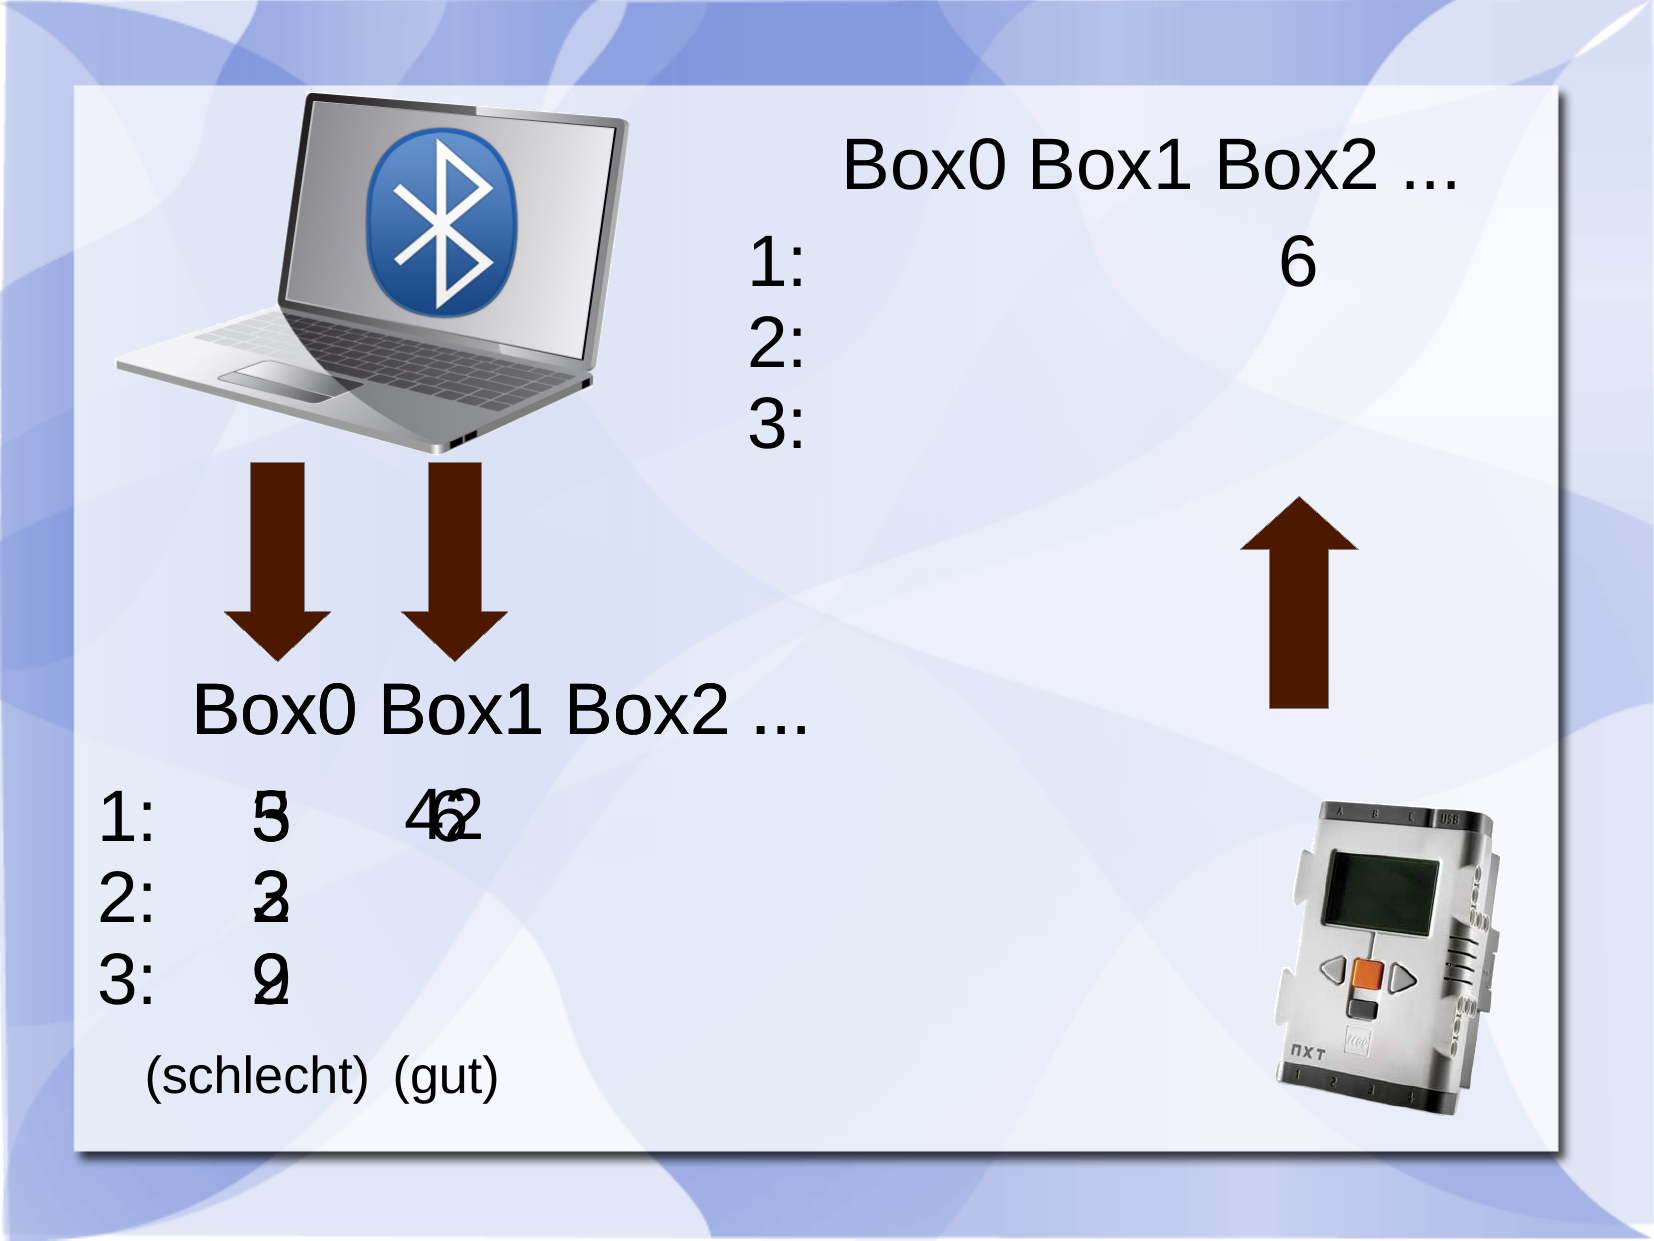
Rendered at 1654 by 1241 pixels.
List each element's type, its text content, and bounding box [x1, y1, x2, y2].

text_box 42 [389, 765, 520, 863]
text_box Box0 Box1 Box2 ... [826, 116, 1477, 213]
text_box [401, 462, 508, 661]
picture [0, 0, 1654, 1241]
text_box 2 [236, 848, 308, 931]
text_box Box0 Box1 Box2 ... [177, 661, 828, 758]
text_box 1: 2: 3: [732, 212, 839, 514]
text_box 6 [1263, 212, 1335, 309]
text_box [224, 462, 331, 661]
text_box 1: 2: 3: [82, 767, 189, 1070]
text_box (schlecht) [129, 1039, 377, 1113]
text_box [1240, 496, 1359, 709]
text_box 9 [236, 931, 308, 1028]
text_box 3 [236, 767, 308, 848]
text_box (gut) [377, 1039, 532, 1113]
